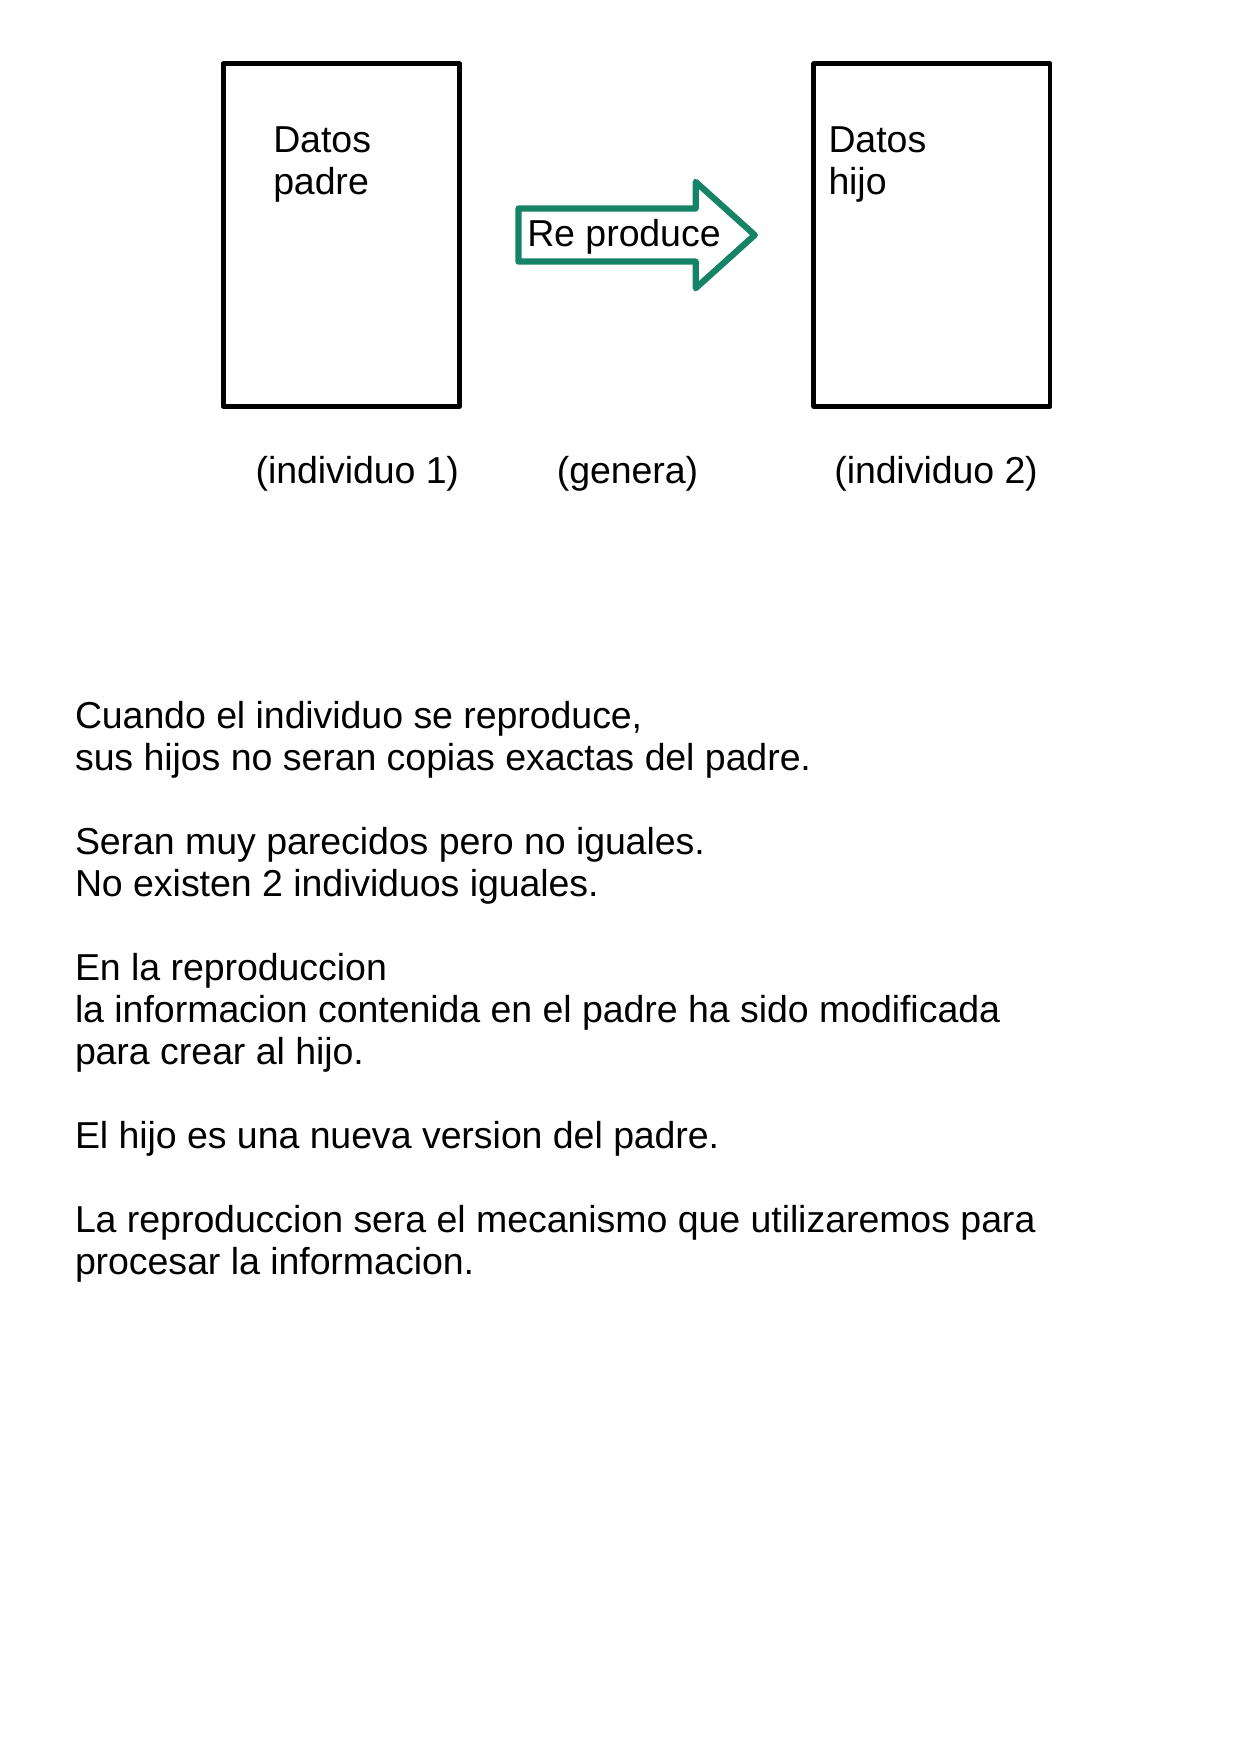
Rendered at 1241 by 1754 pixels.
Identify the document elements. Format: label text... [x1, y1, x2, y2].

text_box Datos hijo [813, 111, 1051, 252]
text_box Re produce [512, 205, 791, 305]
text_box (genera) [542, 441, 779, 501]
text_box (individuo 1) [240, 441, 478, 501]
text_box Cuando el individuo se reproduce, sus hijos no seran copias exactas del padre. Seran muy parecidos pero no iguales. No existen 2 individuos iguales. En la reproduccion la informacion contenida en el padre ha sido modificada para crear al hijo. El hijo es una nueva version del padre. La reproduccion sera el mecanismo que utilizaremos para procesar la informacion. [60, 645, 1170, 1290]
text_box Datos padre [258, 111, 422, 210]
text_box (individuo 2) [819, 441, 1056, 501]
